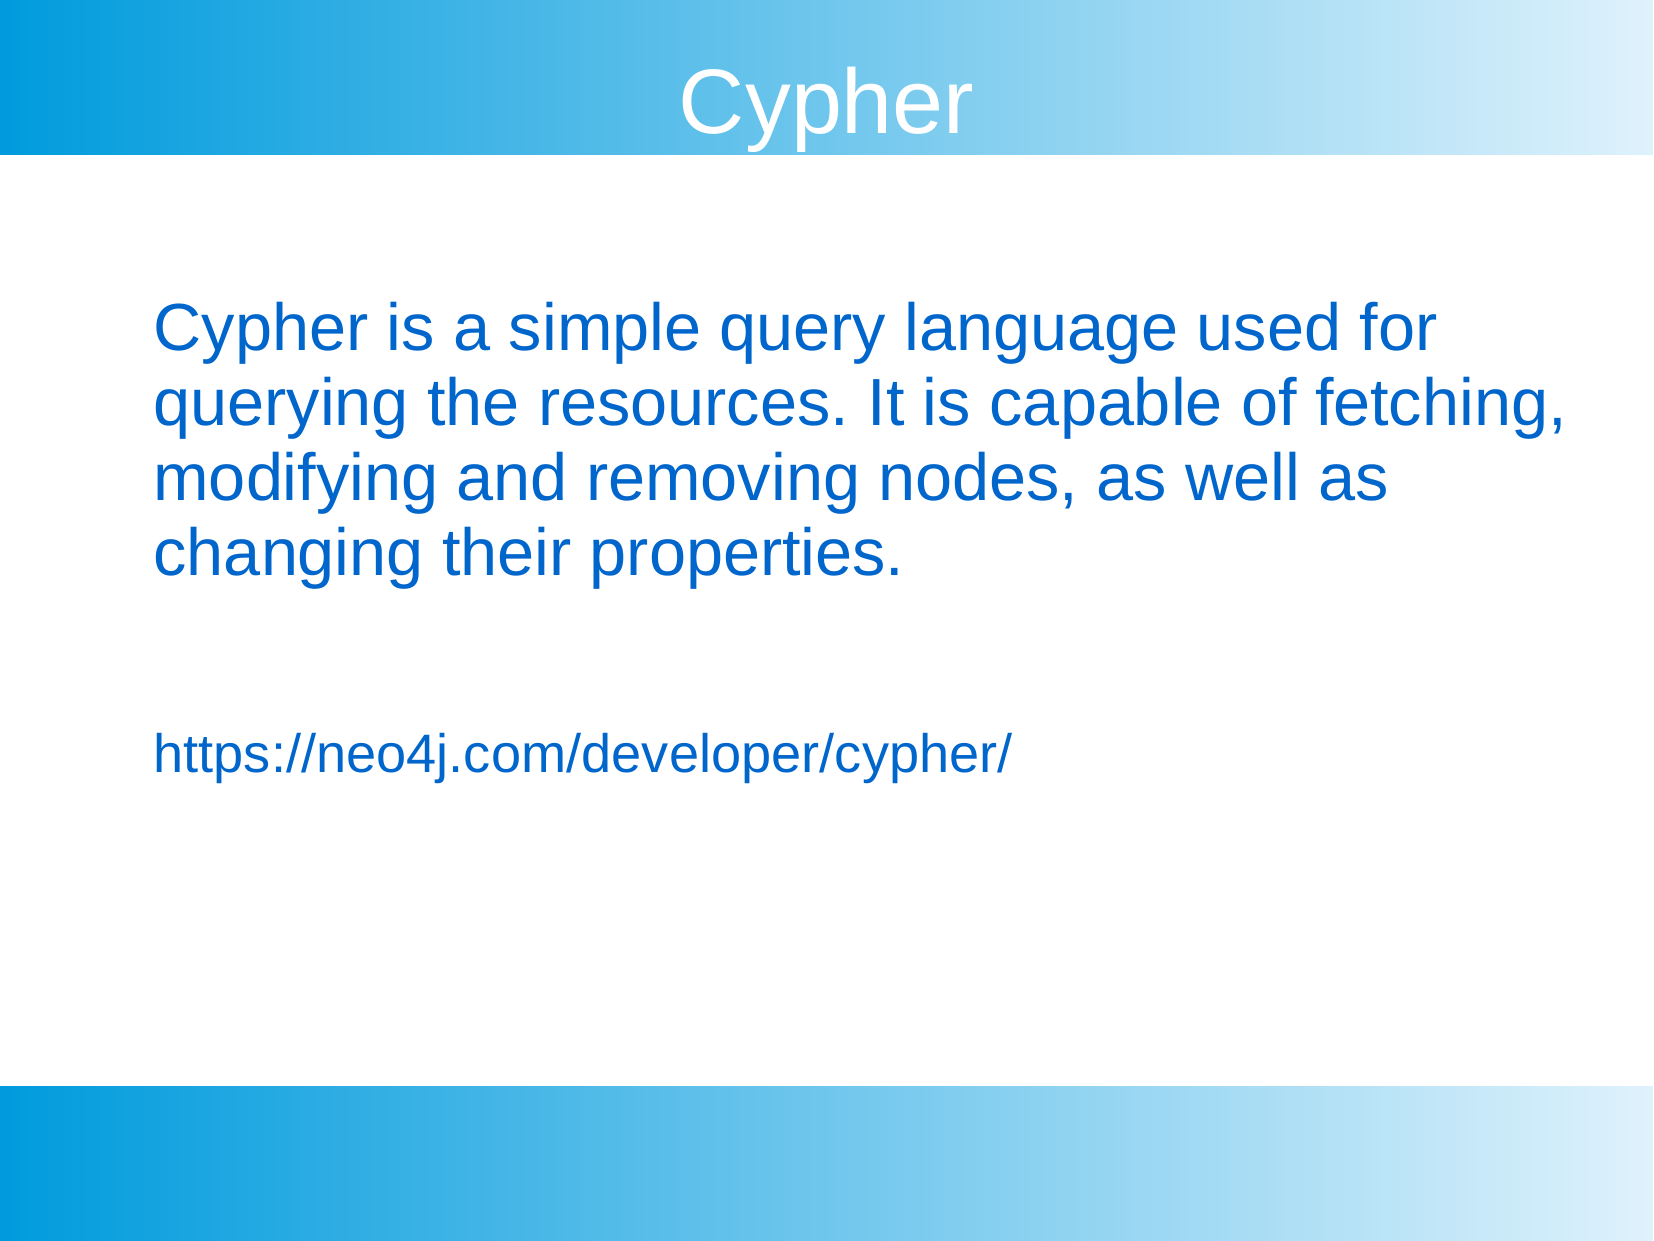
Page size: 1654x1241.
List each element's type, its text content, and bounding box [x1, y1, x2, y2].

list Cypher is a simple query language used for querying the resources. It is capable of fetching, modifying and removing nodes, as well as changing their properties. https://neo4j.com/developer/cypher/ [82, 290, 1571, 1010]
title Cypher [82, 49, 1571, 155]
